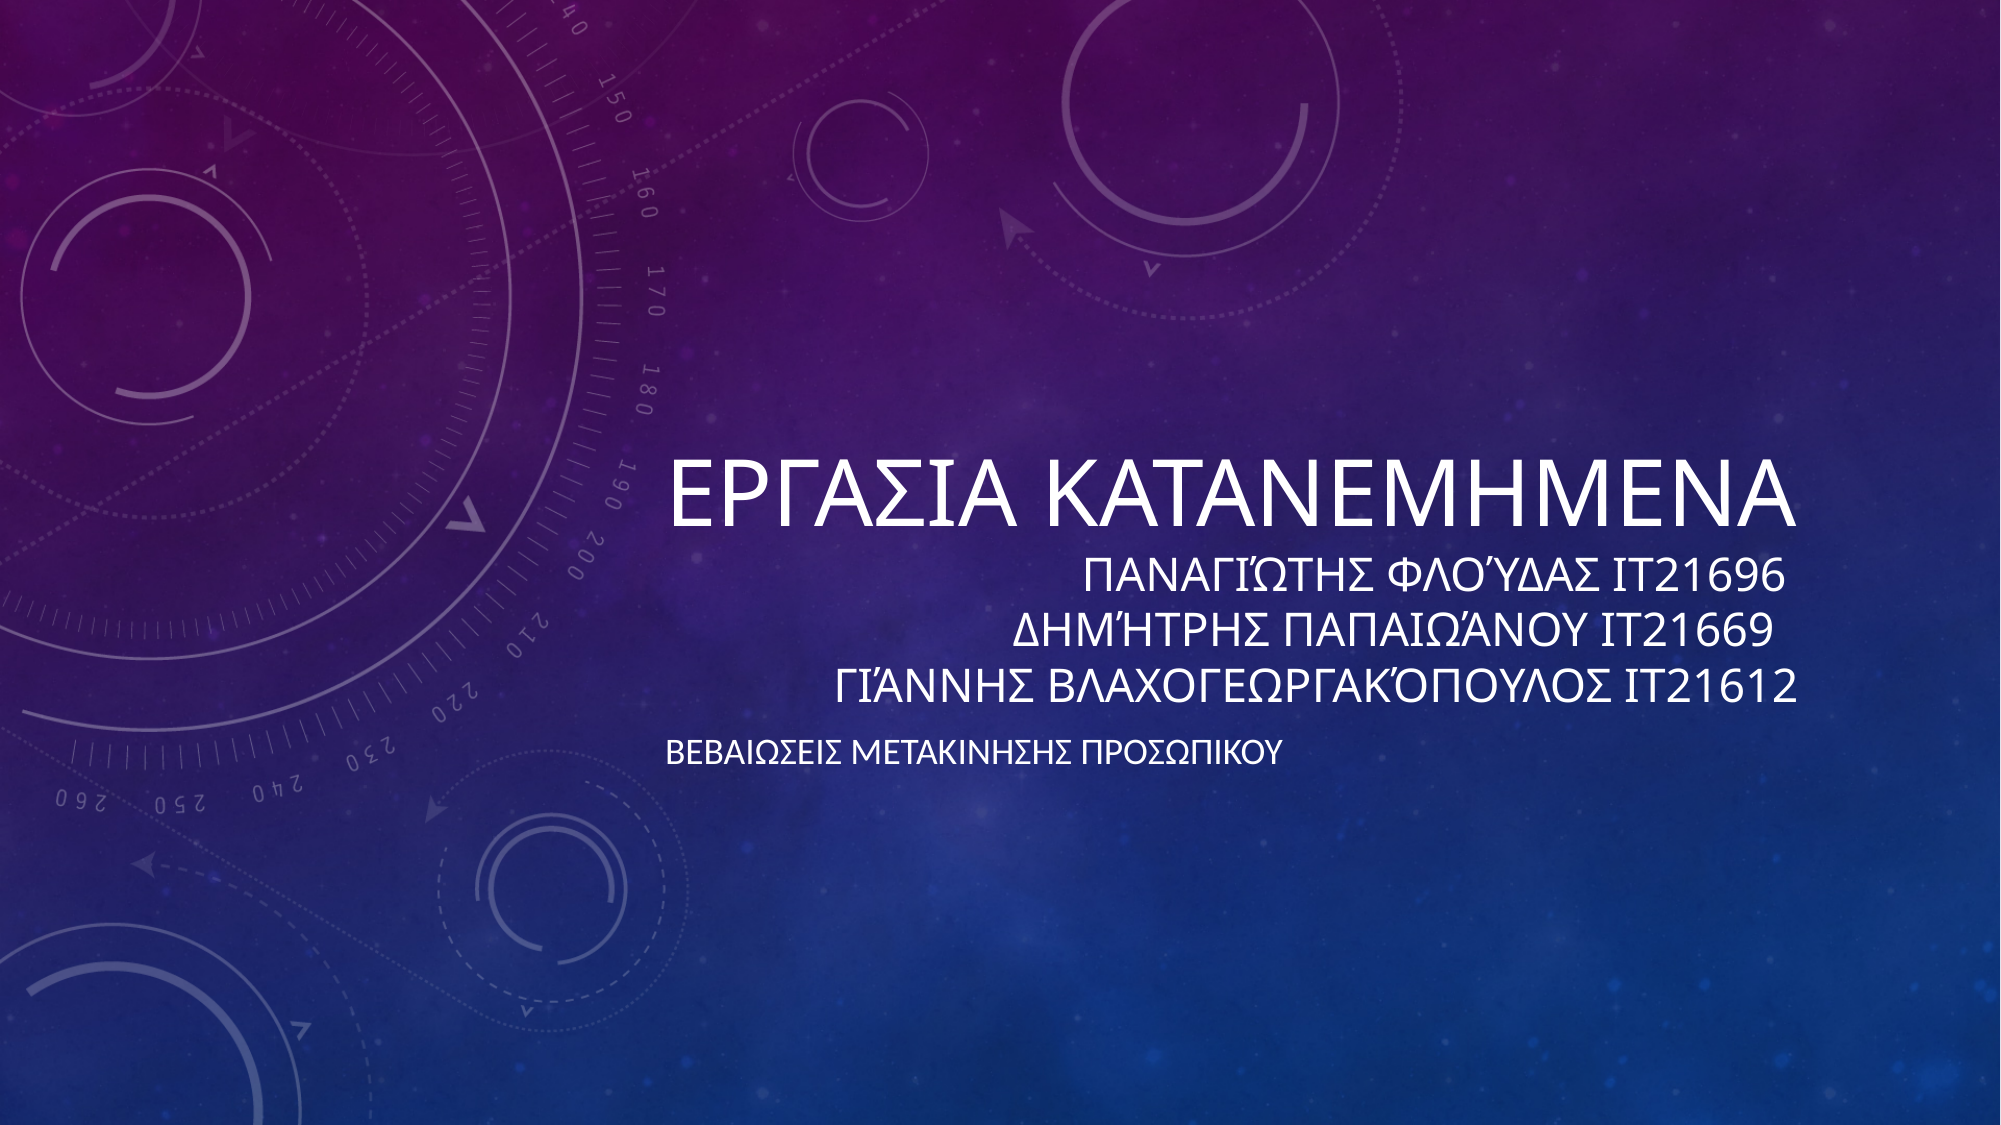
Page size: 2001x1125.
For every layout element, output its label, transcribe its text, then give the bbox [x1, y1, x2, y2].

title Εργασια κατανεμημενα Παναγιώτης Φλούδας it21696 Δημήτρης Παπαιωάνου it21669 Γιάννης Βλαχογεωργακόπουλος it21612 [650, 322, 1831, 719]
picture [0, 0, 2001, 1125]
subtitle Βεβαιώσεις μετακίνησης προσωπικού [650, 719, 1831, 951]
